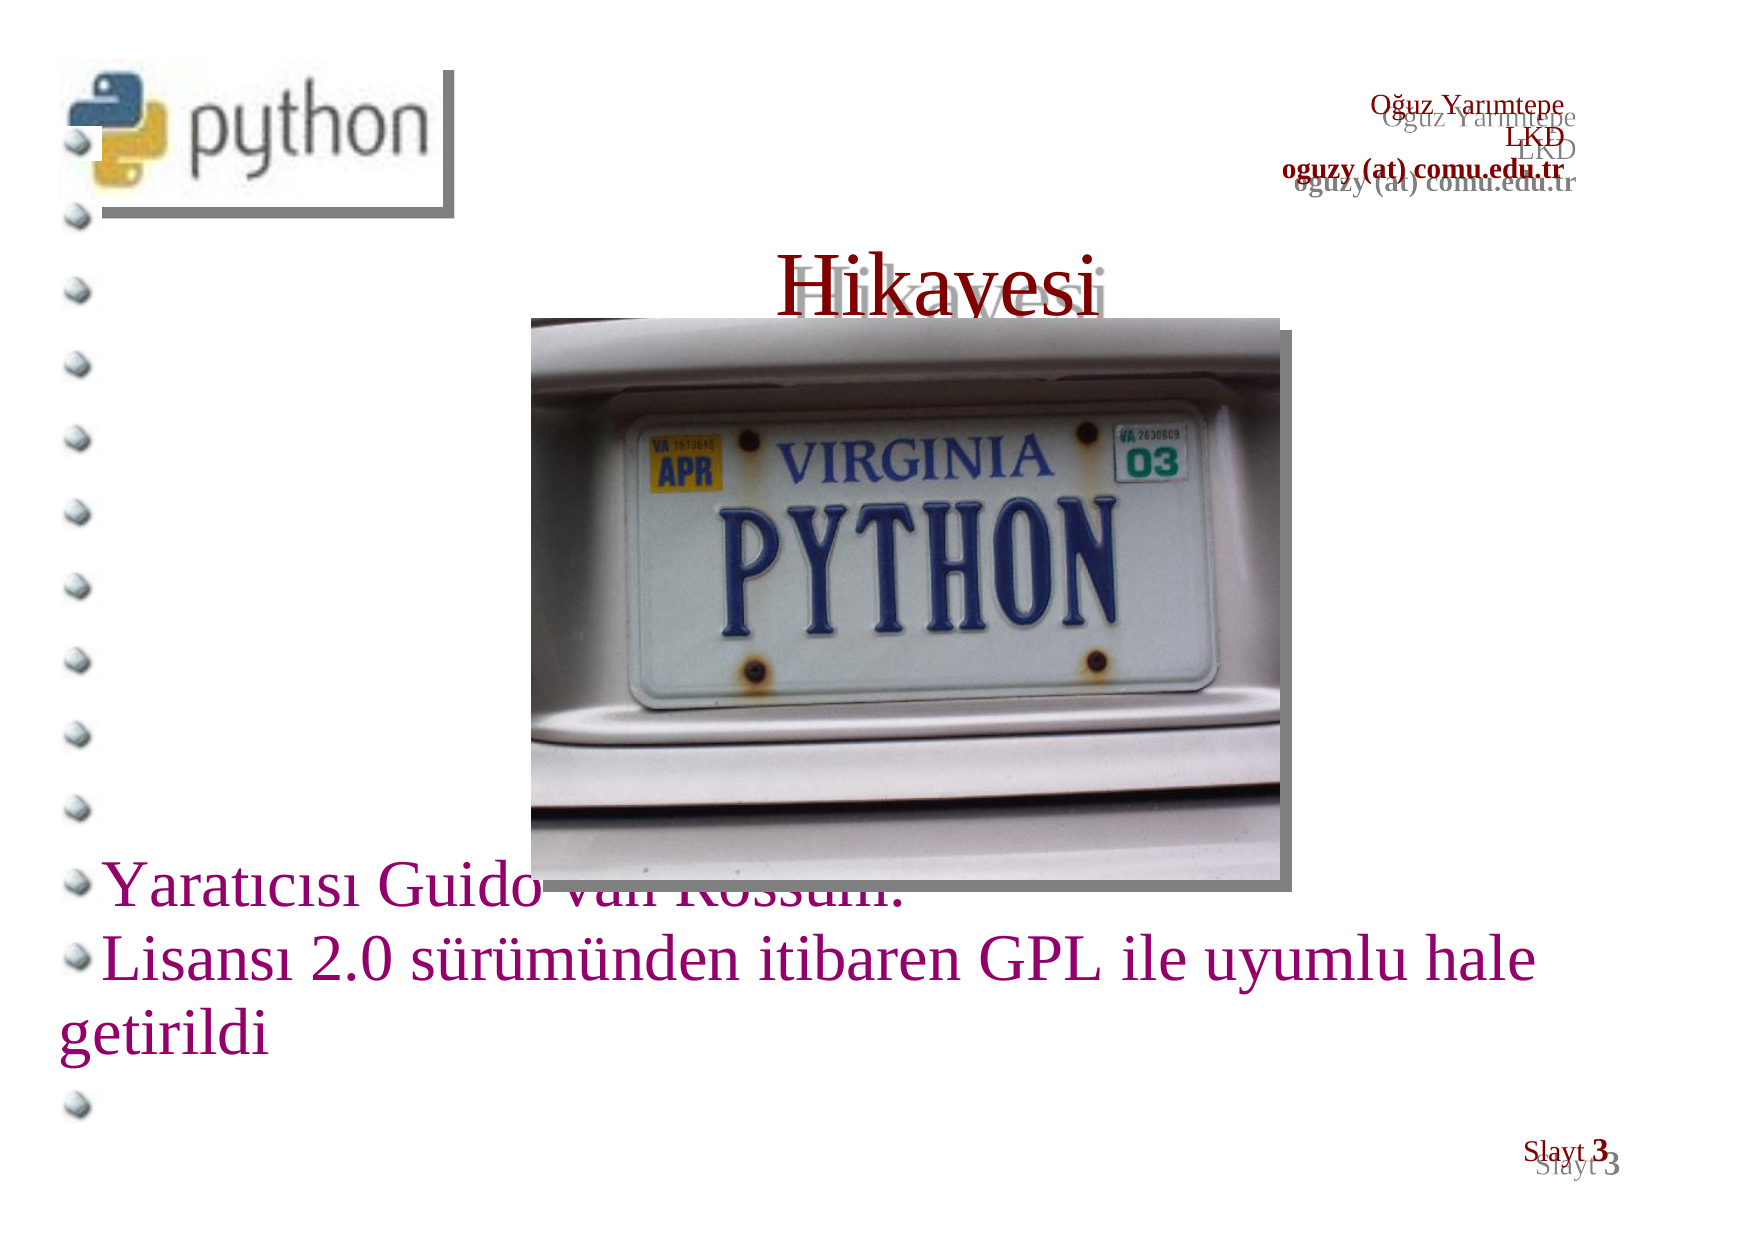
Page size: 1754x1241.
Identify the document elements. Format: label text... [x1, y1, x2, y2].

subtitle Yaratıcısı Guido van Rossum. Lisansı 2.0 sürümünden itibaren GPL ile uyumlu hale getirildi [59, 59, 1695, 1191]
picture [531, 318, 1280, 880]
